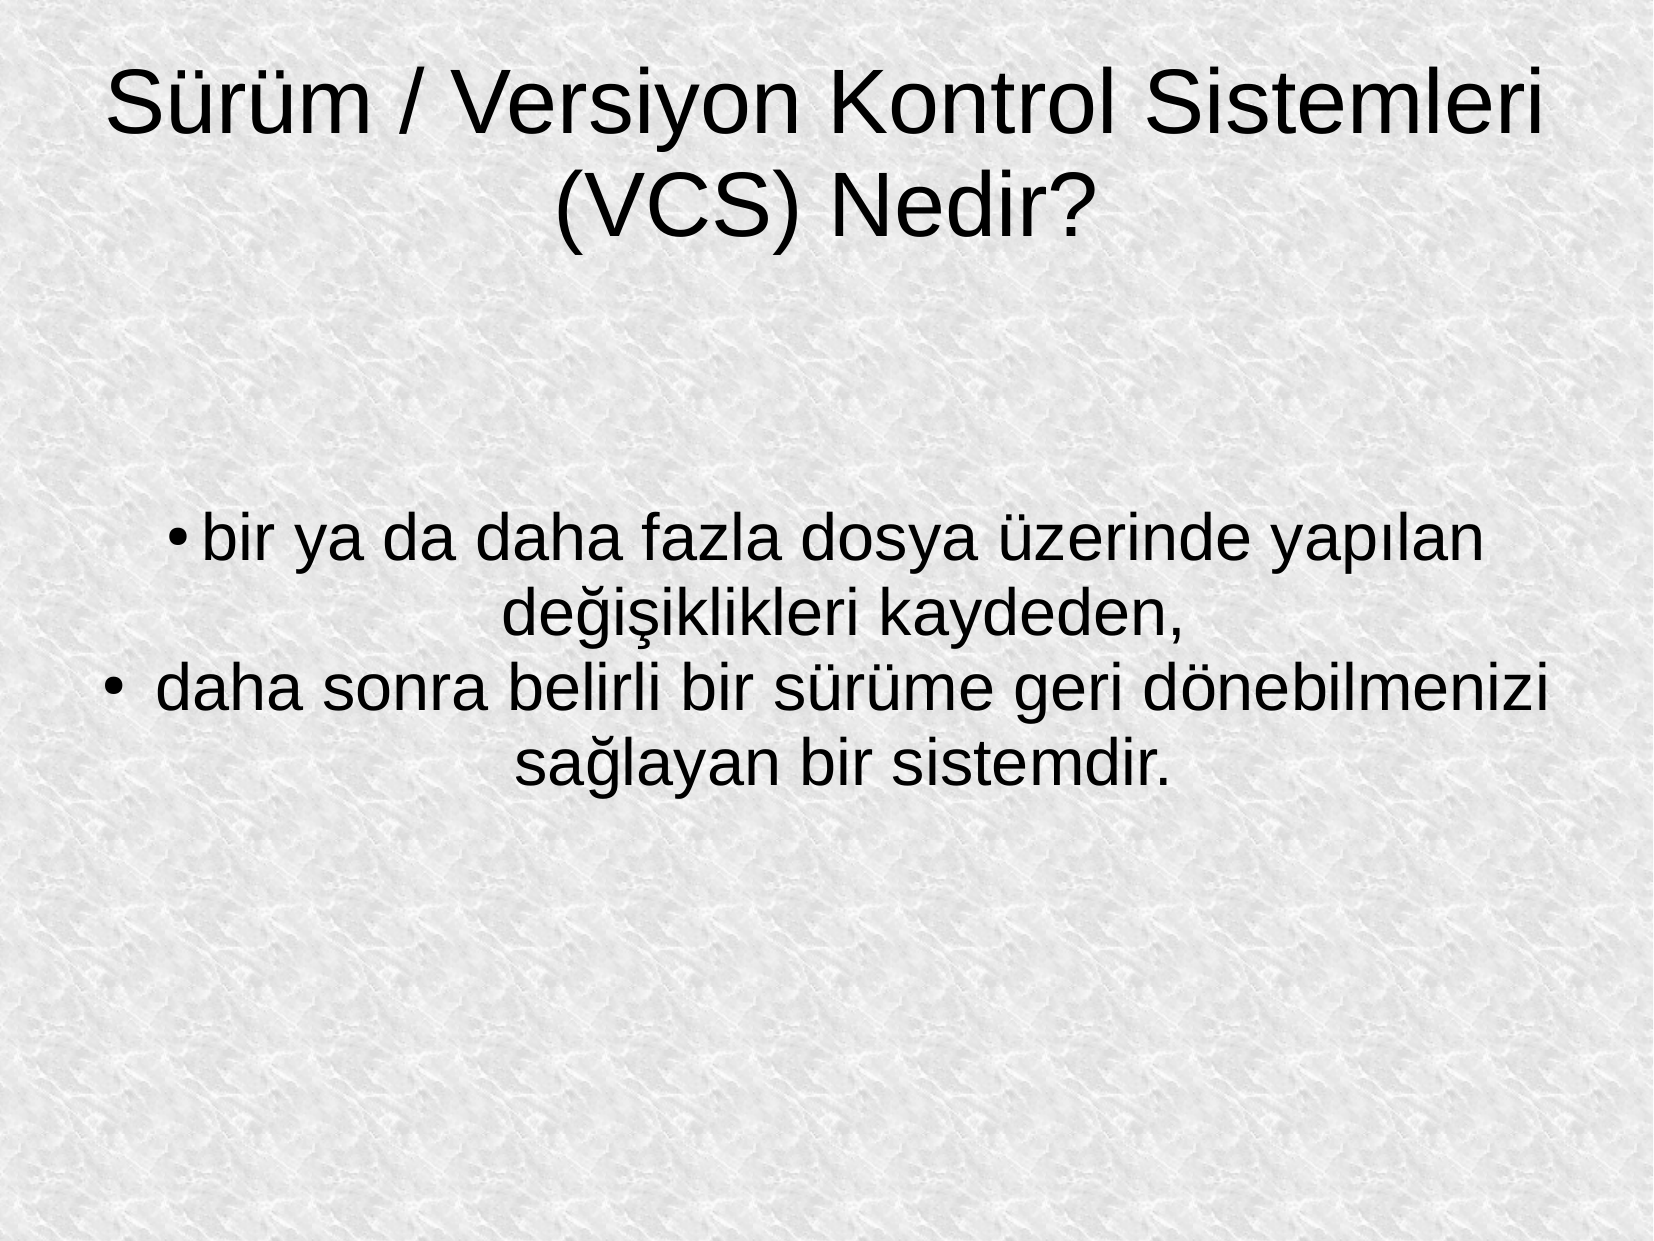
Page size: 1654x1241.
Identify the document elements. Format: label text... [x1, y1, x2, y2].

picture [0, 0, 1654, 1241]
title Sürüm / Versiyon Kontrol Sistemleri (VCS) Nedir? [82, 49, 1571, 257]
subtitle bir ya da daha fazla dosya üzerinde yapılan değişiklikleri kaydeden, daha sonra belirli bir sürüme geri dönebilmenizi sağlayan bir sistemdir. [82, 290, 1571, 1010]
